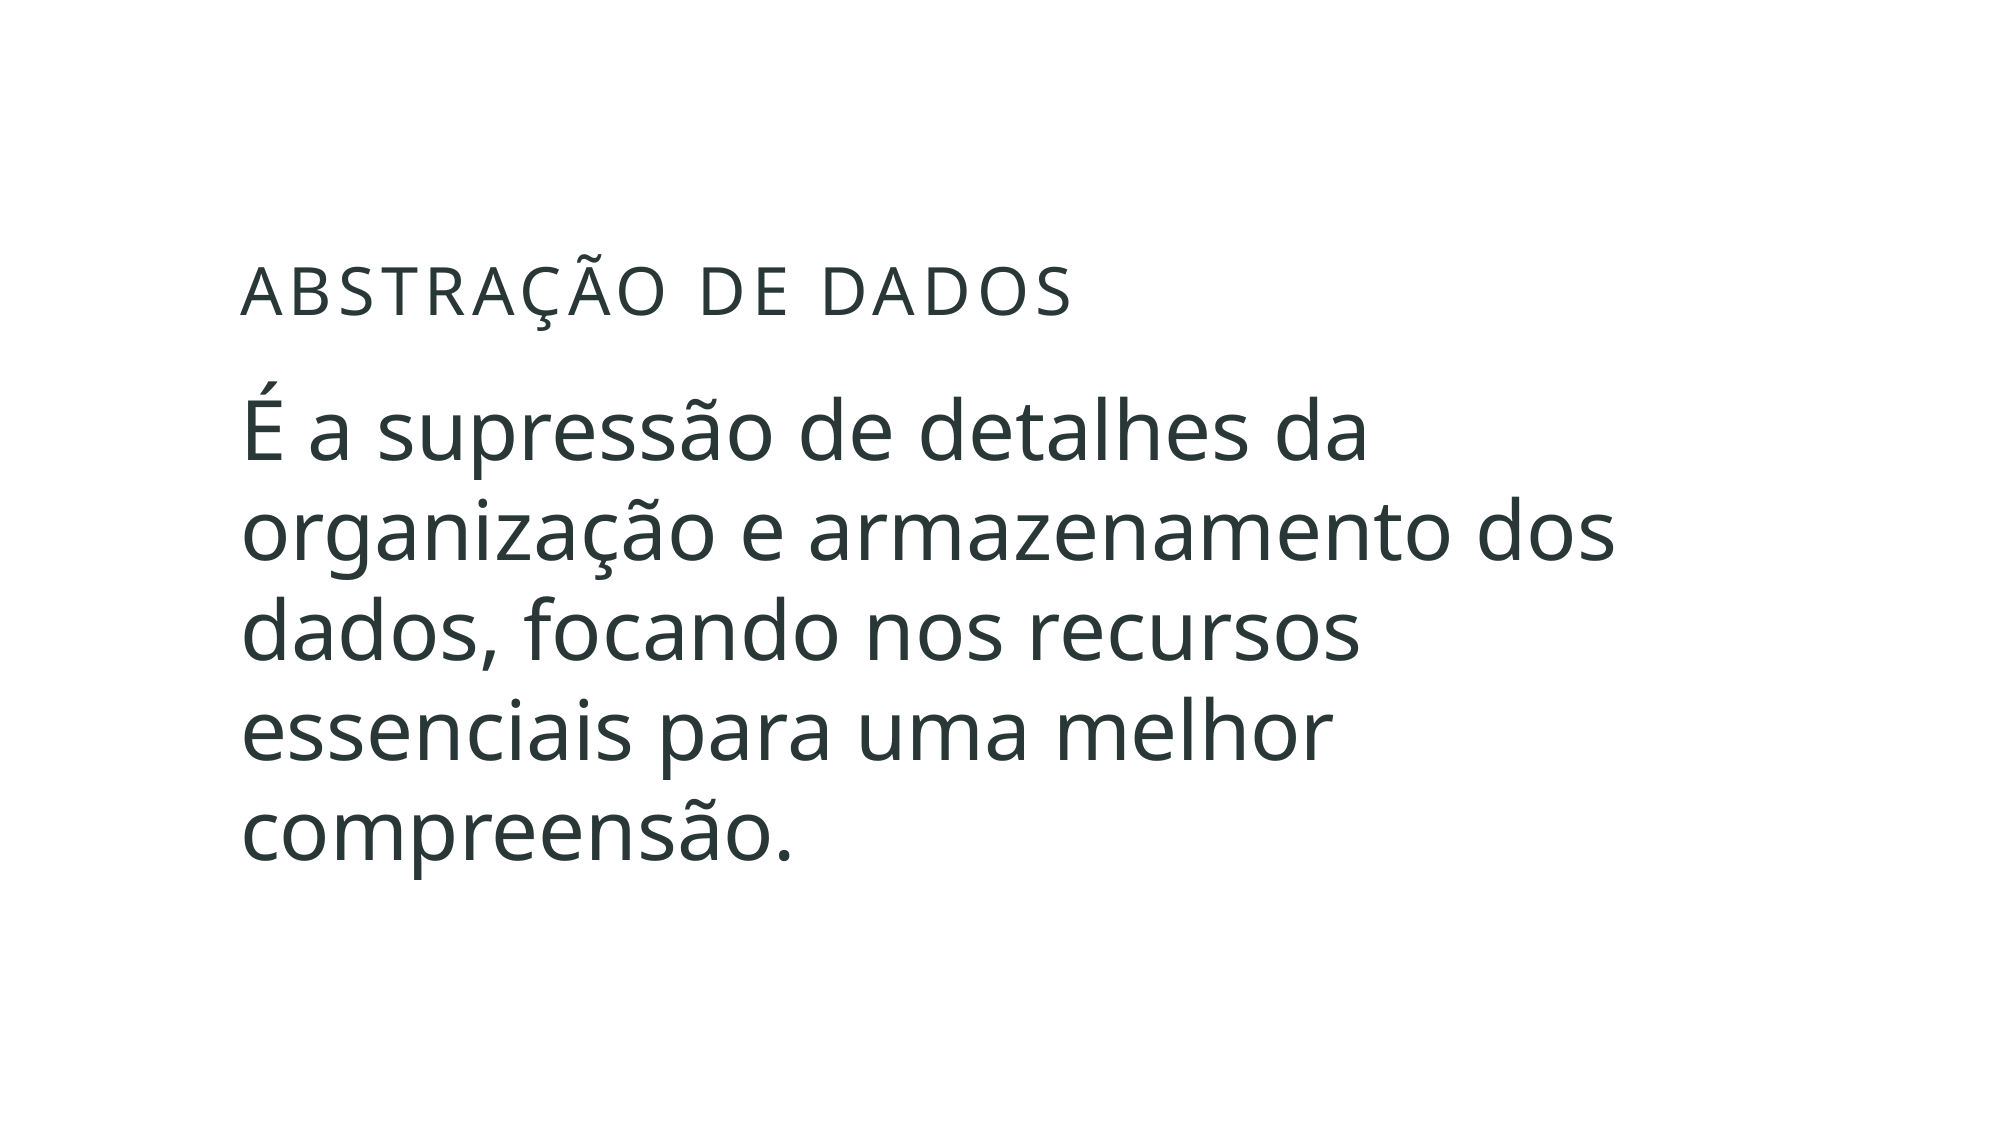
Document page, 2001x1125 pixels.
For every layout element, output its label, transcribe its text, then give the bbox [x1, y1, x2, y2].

title Abstração de dados [225, 112, 1782, 338]
list É a supressão de detalhes da organização e armazenamento dos dados, focando nos recursos essenciais para uma melhor compreensão. [225, 369, 1782, 1013]
